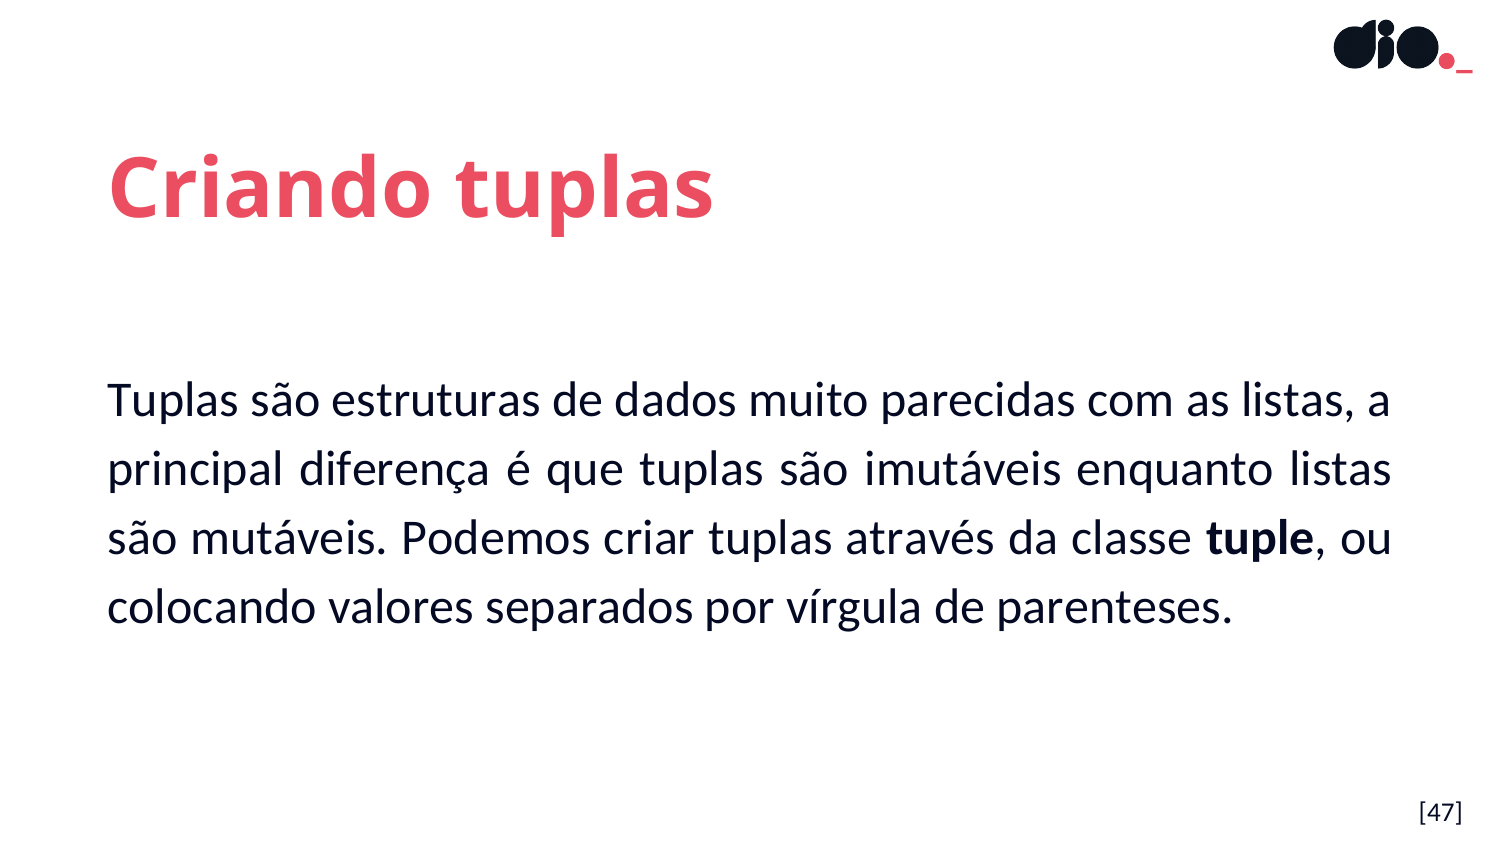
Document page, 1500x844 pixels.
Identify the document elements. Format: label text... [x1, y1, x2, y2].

text_box [] [1403, 779, 1494, 844]
text_box Criando tuplas [92, 104, 1408, 243]
text_box Tuplas são estruturas de dados muito parecidas com as listas, a principal diferença é que tuplas são imutáveis enquanto listas são mutáveis. Podemos criar tuplas através da classe tuple, ou colocando valores separados por vírgula de parenteses. [92, 243, 1408, 749]
